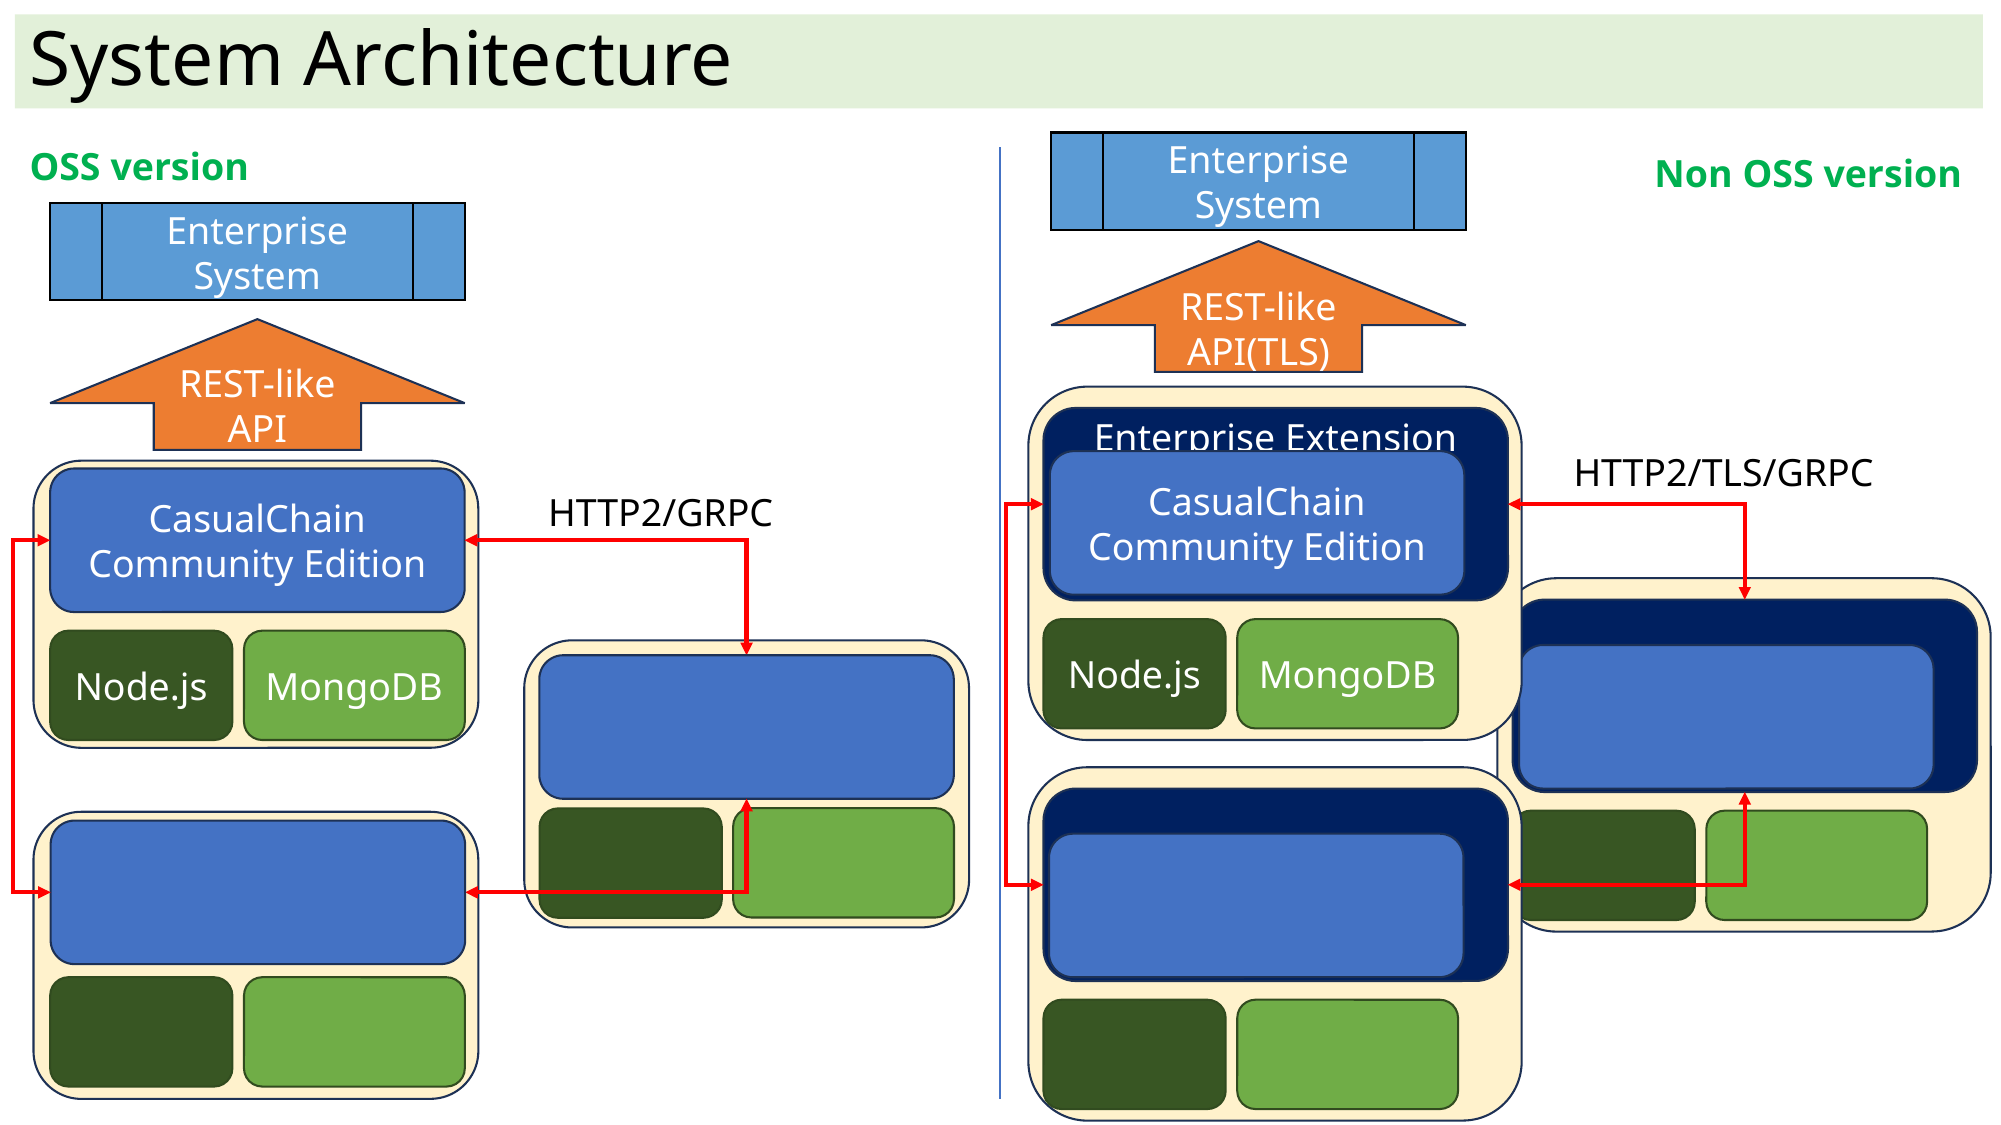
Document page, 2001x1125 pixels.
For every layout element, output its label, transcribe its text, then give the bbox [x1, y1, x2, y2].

text_box MongoDB [1237, 619, 1459, 729]
text_box HTTP2/TLS/GRPC [1558, 441, 1928, 502]
text_box REST-like API(TLS) [1051, 241, 1466, 372]
text_box REST-like API [50, 319, 465, 450]
text_box Non OSS version [1589, 142, 1977, 203]
text_box OSS version [14, 135, 403, 196]
text_box Enterprise Extension [1043, 407, 1508, 601]
text_box HTTP2/GRPC [533, 481, 815, 542]
text_box CasualChain Community Edition [50, 468, 465, 613]
text_box CasualChain Community Edition [1049, 451, 1465, 595]
text_box [1028, 505, 1991, 1121]
text_box [33, 811, 479, 1099]
text_box Node.js [50, 630, 233, 741]
text_box Enterprise System [50, 203, 465, 300]
text_box [1028, 386, 1522, 503]
text_box MongoDB [243, 630, 465, 741]
text_box [524, 640, 970, 928]
text_box [33, 460, 479, 539]
text_box Node.js [1043, 619, 1226, 729]
text_box System Architecture [14, 14, 1983, 109]
text_box Enterprise System [1051, 133, 1466, 230]
text_box [33, 541, 479, 748]
